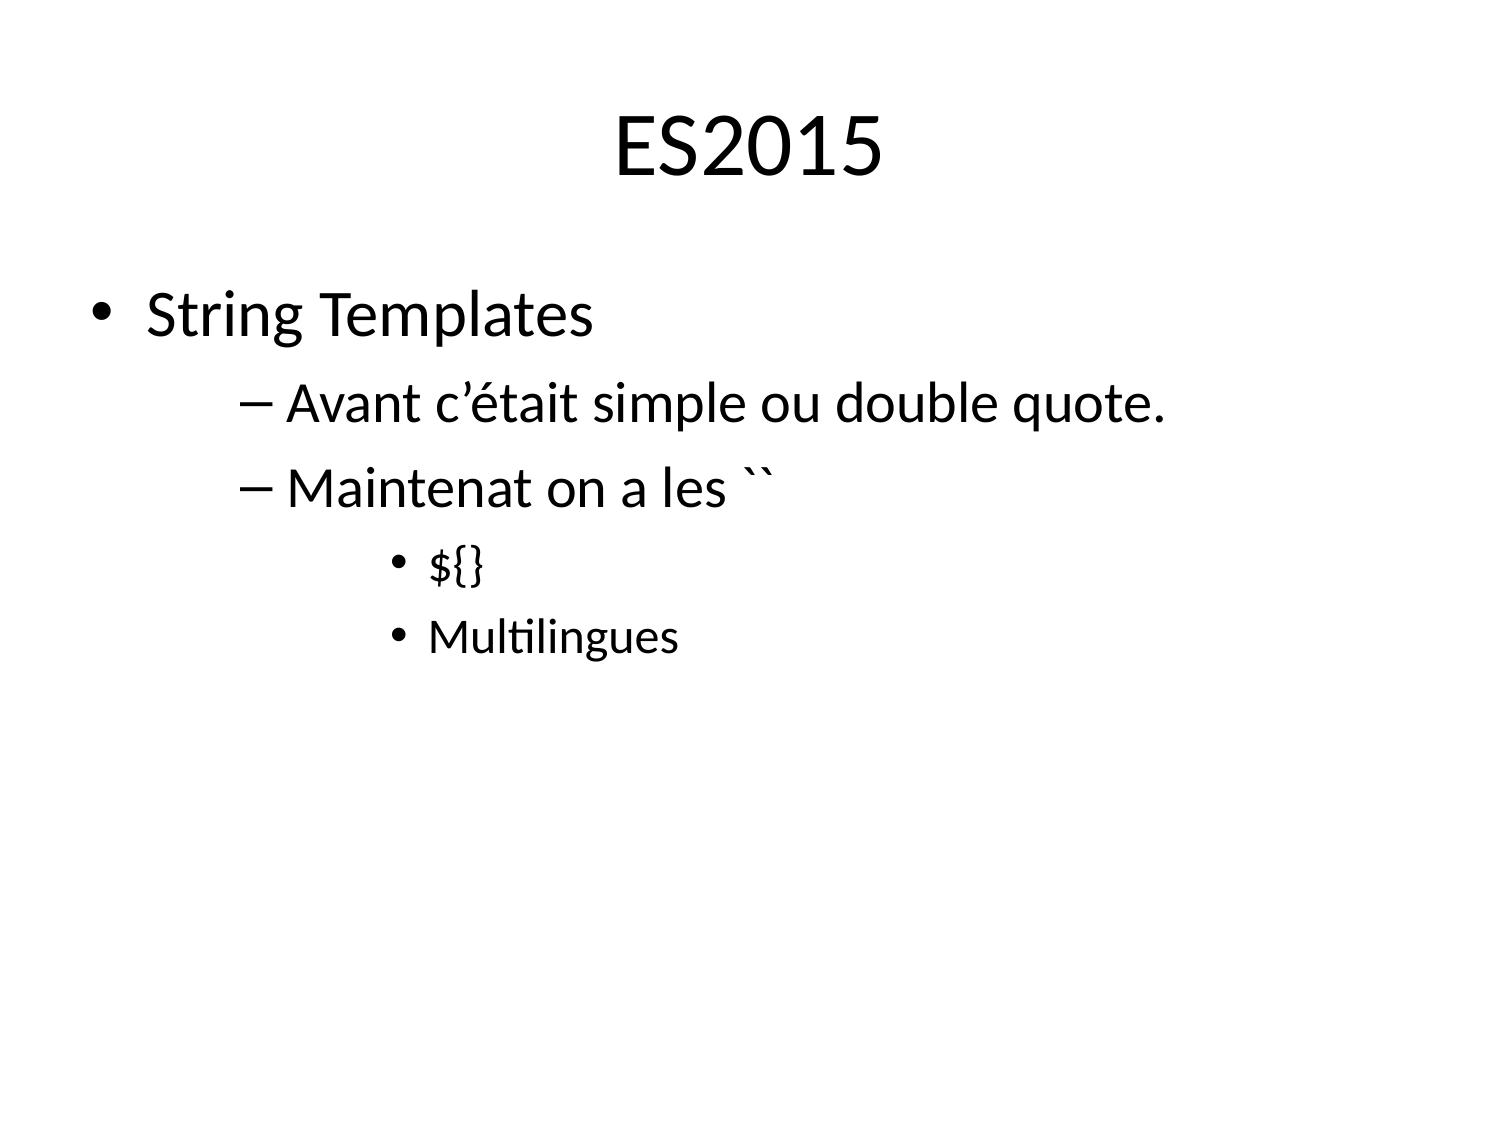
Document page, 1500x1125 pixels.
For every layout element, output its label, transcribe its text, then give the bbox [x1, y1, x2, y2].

title ES2015 [75, 45, 1426, 233]
list String Templates Avant c’était simple ou double quote. Maintenat on a les `` ${} Multilingues [75, 262, 1426, 1005]
